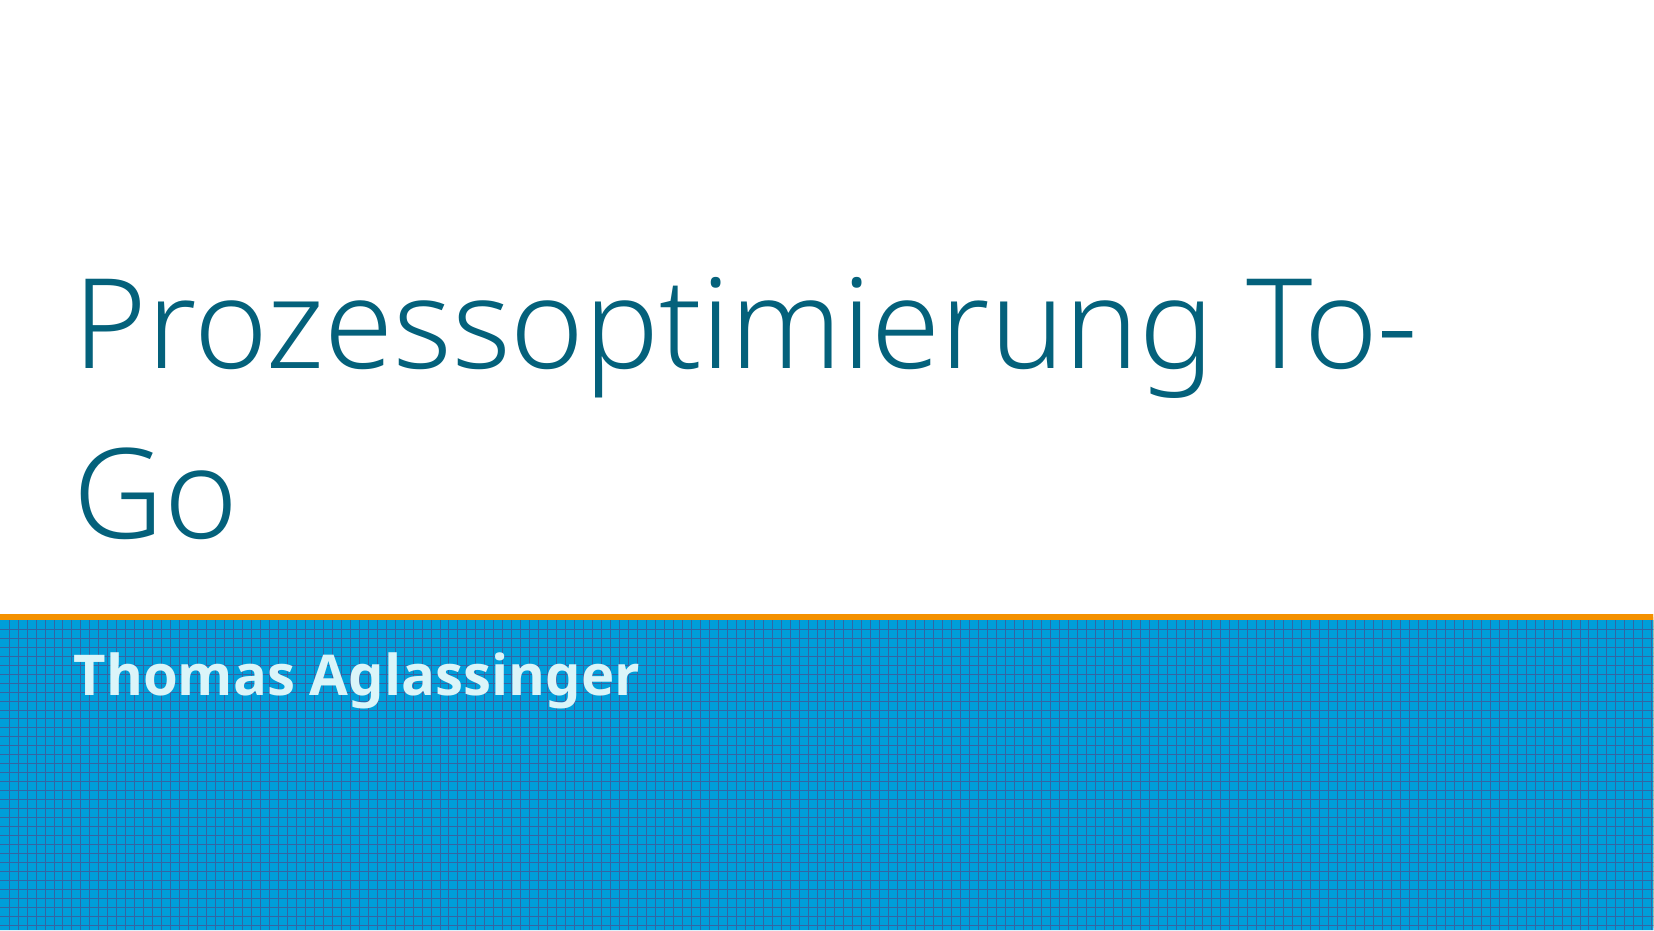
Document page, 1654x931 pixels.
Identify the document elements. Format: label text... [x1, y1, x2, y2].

title Prozessoptimierung To-Go [73, 44, 1551, 576]
subtitle Thomas Aglassinger [73, 634, 1551, 827]
